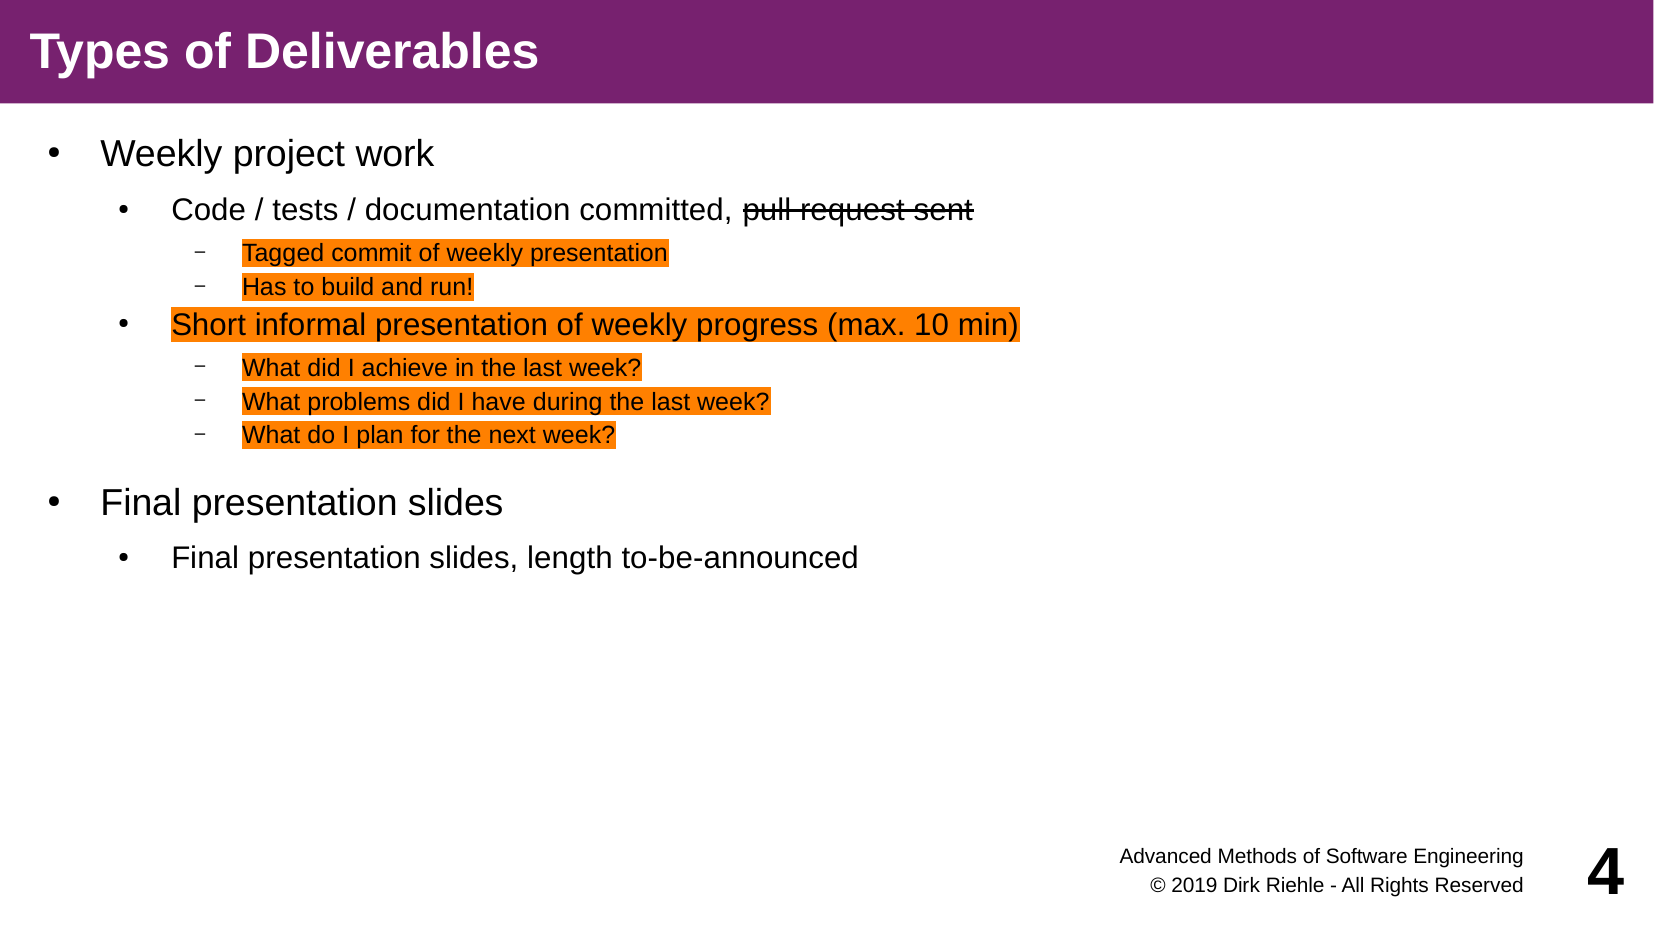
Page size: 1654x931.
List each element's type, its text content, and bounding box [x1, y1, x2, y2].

title Types of Deliverables [0, 0, 1654, 104]
list Weekly project work Code / tests / documentation committed, pull request sent Tagged commit of weekly presentation Has to build and run! Short informal presentation of weekly progress (max. 10 min) What did I achieve in the last week? What problems did I have during the last week? What do I plan for the next week? Final presentation slides Final presentation slides, length to-be-announced [29, 132, 1625, 813]
